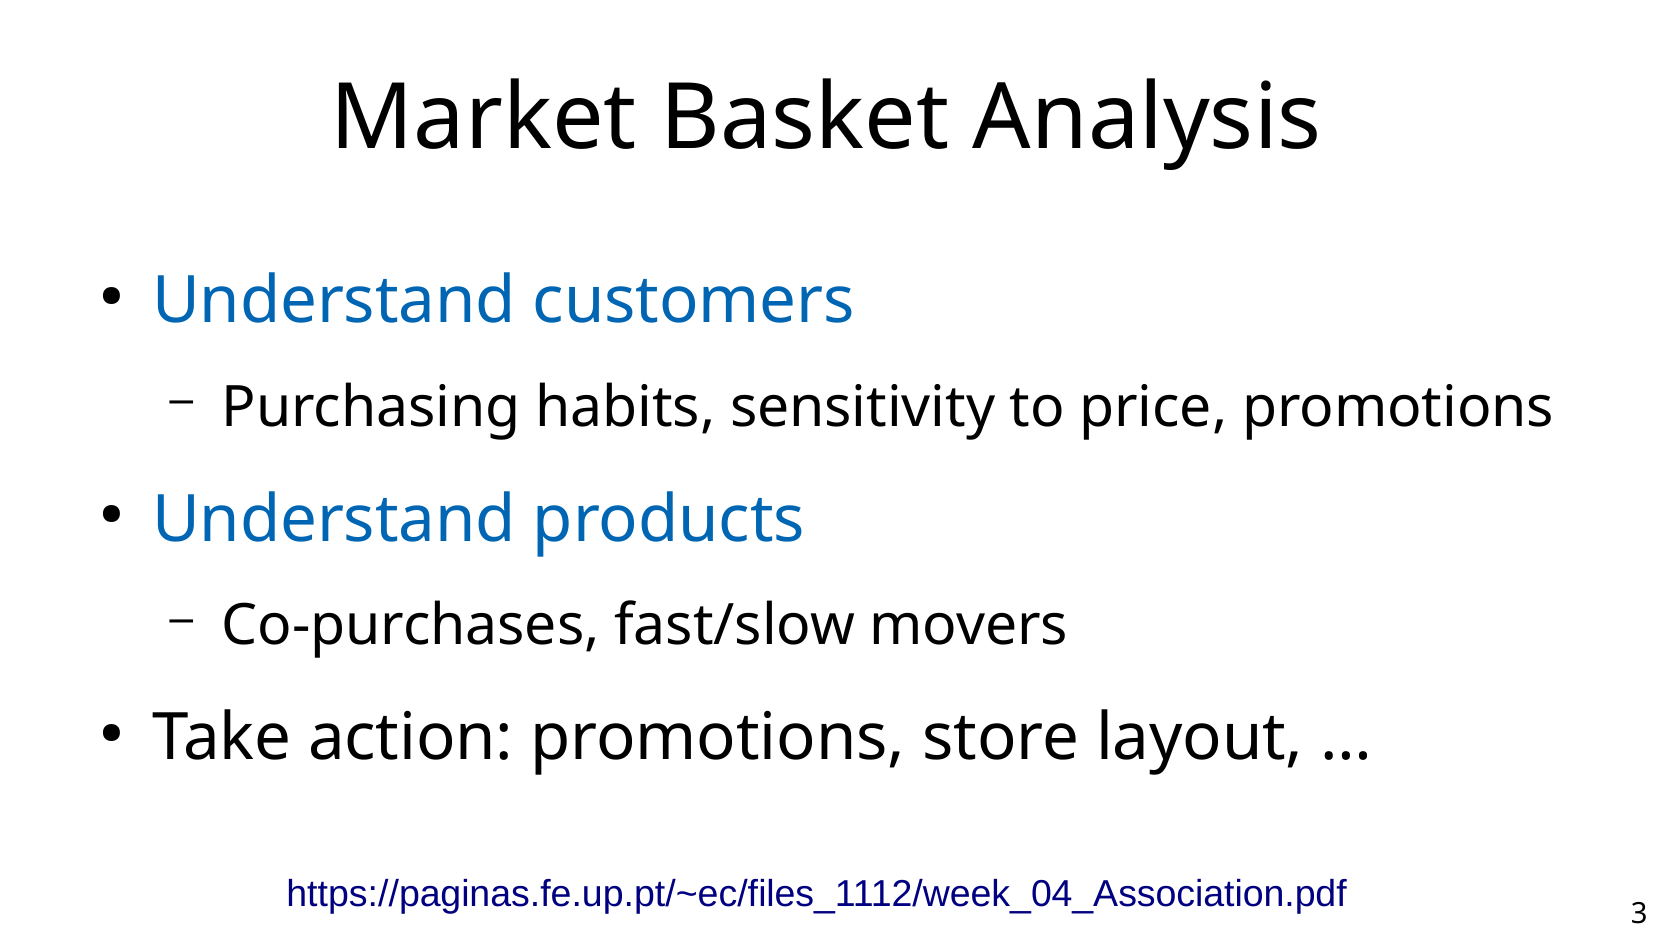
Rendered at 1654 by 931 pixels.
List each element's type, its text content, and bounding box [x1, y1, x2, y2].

text_box https://paginas.fe.up.pt/~ec/files_1112/week_04_Association.pdf [271, 865, 1363, 923]
list Understand customers Purchasing habits, sensitivity to price, promotions Understand products Co-purchases, fast/slow movers Take action: promotions, store layout, … [82, 253, 1571, 793]
title Market Basket Analysis [82, 1, 1571, 226]
